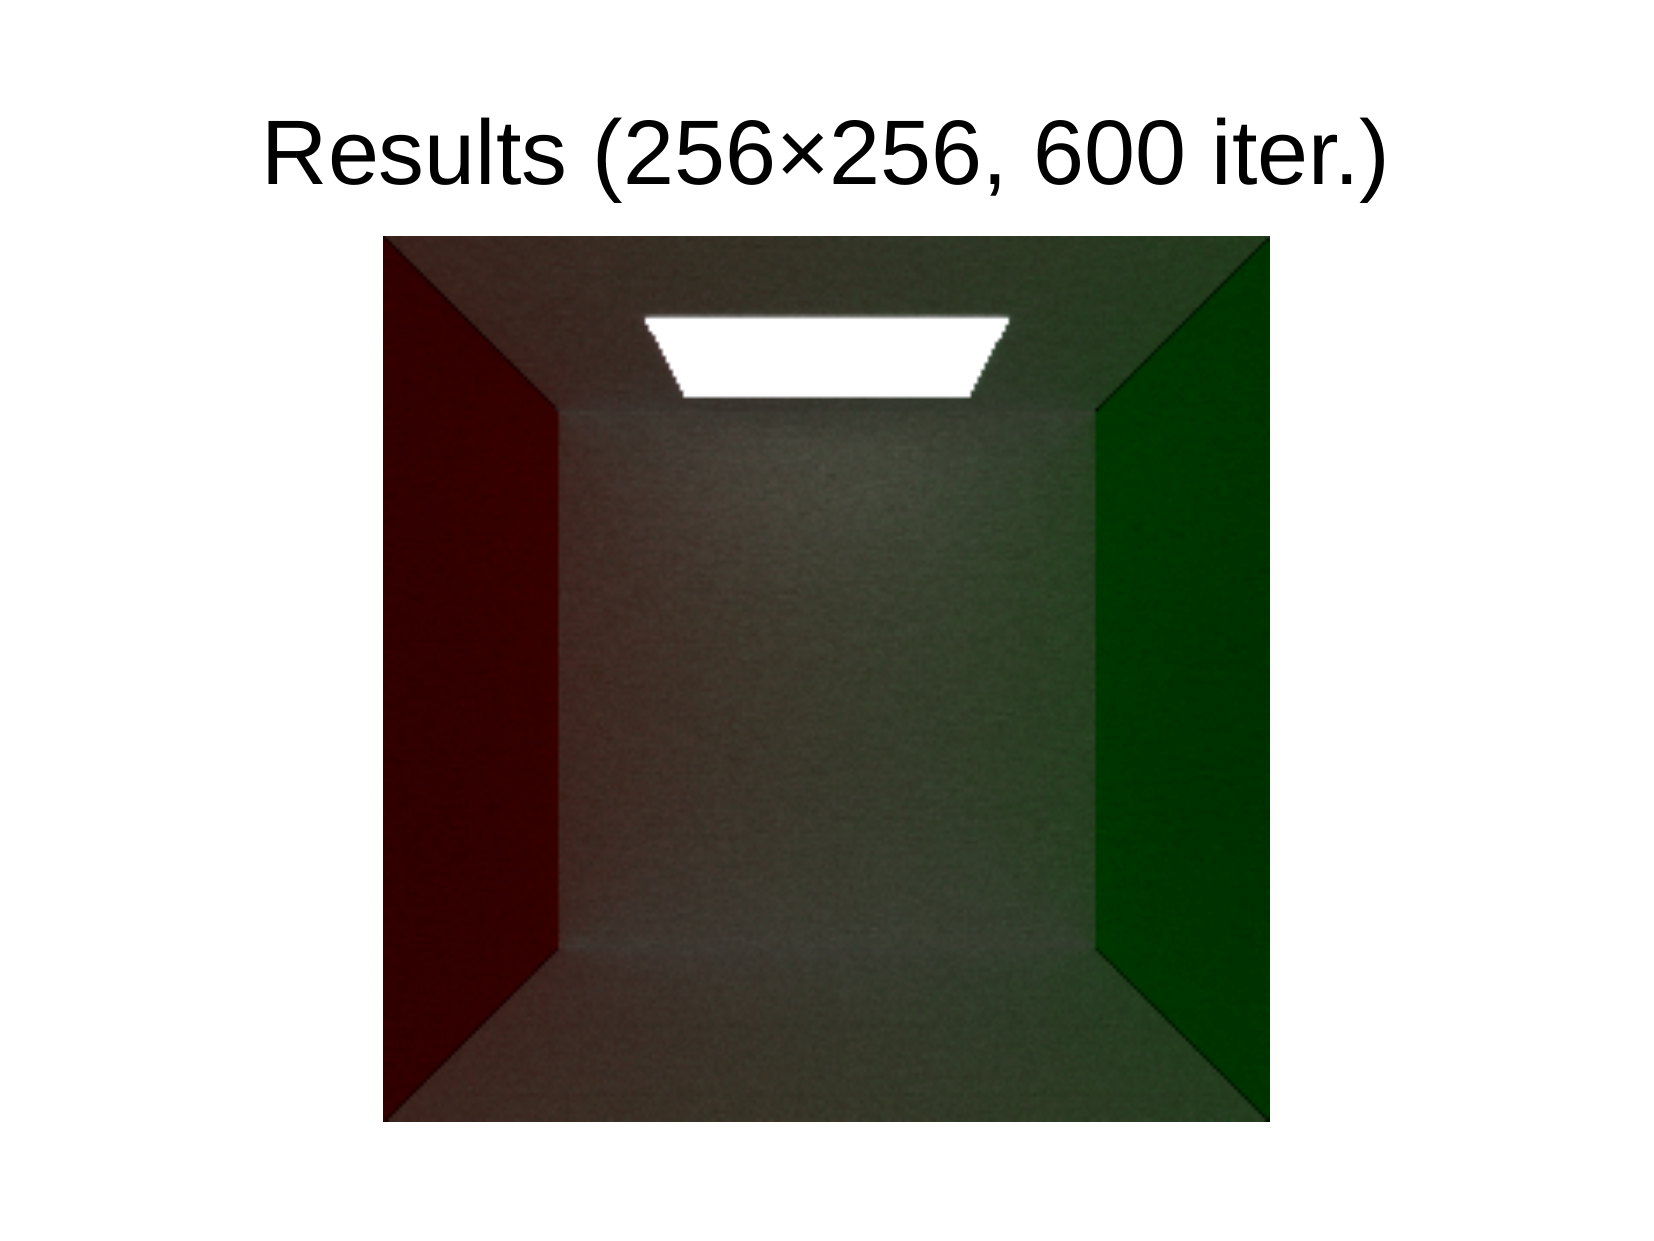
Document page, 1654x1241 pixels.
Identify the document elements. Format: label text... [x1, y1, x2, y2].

title Results (256×256, 600 iter.) [82, 49, 1571, 257]
picture [383, 236, 1270, 1123]
